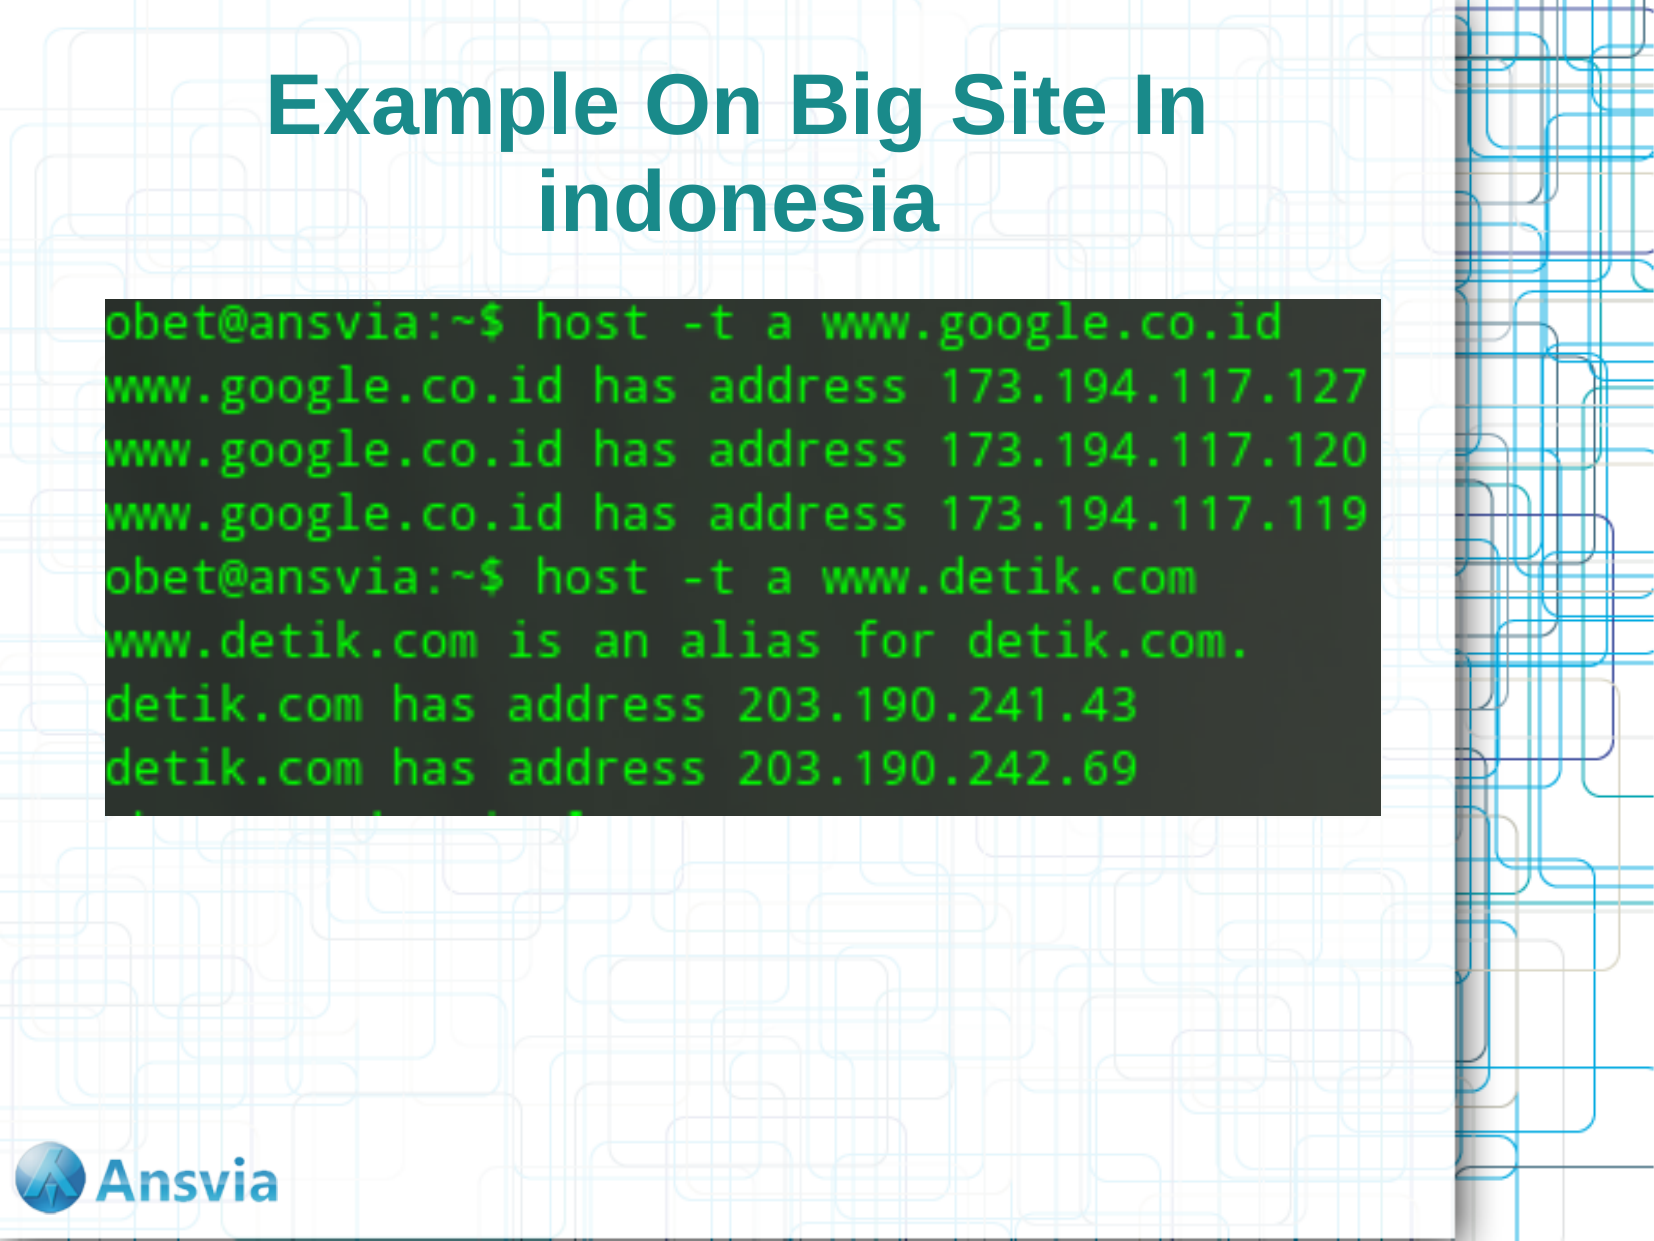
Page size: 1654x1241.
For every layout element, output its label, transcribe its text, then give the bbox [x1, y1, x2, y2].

picture [0, 0, 1654, 1241]
title Example On Big Site In indonesia [59, 49, 1418, 257]
